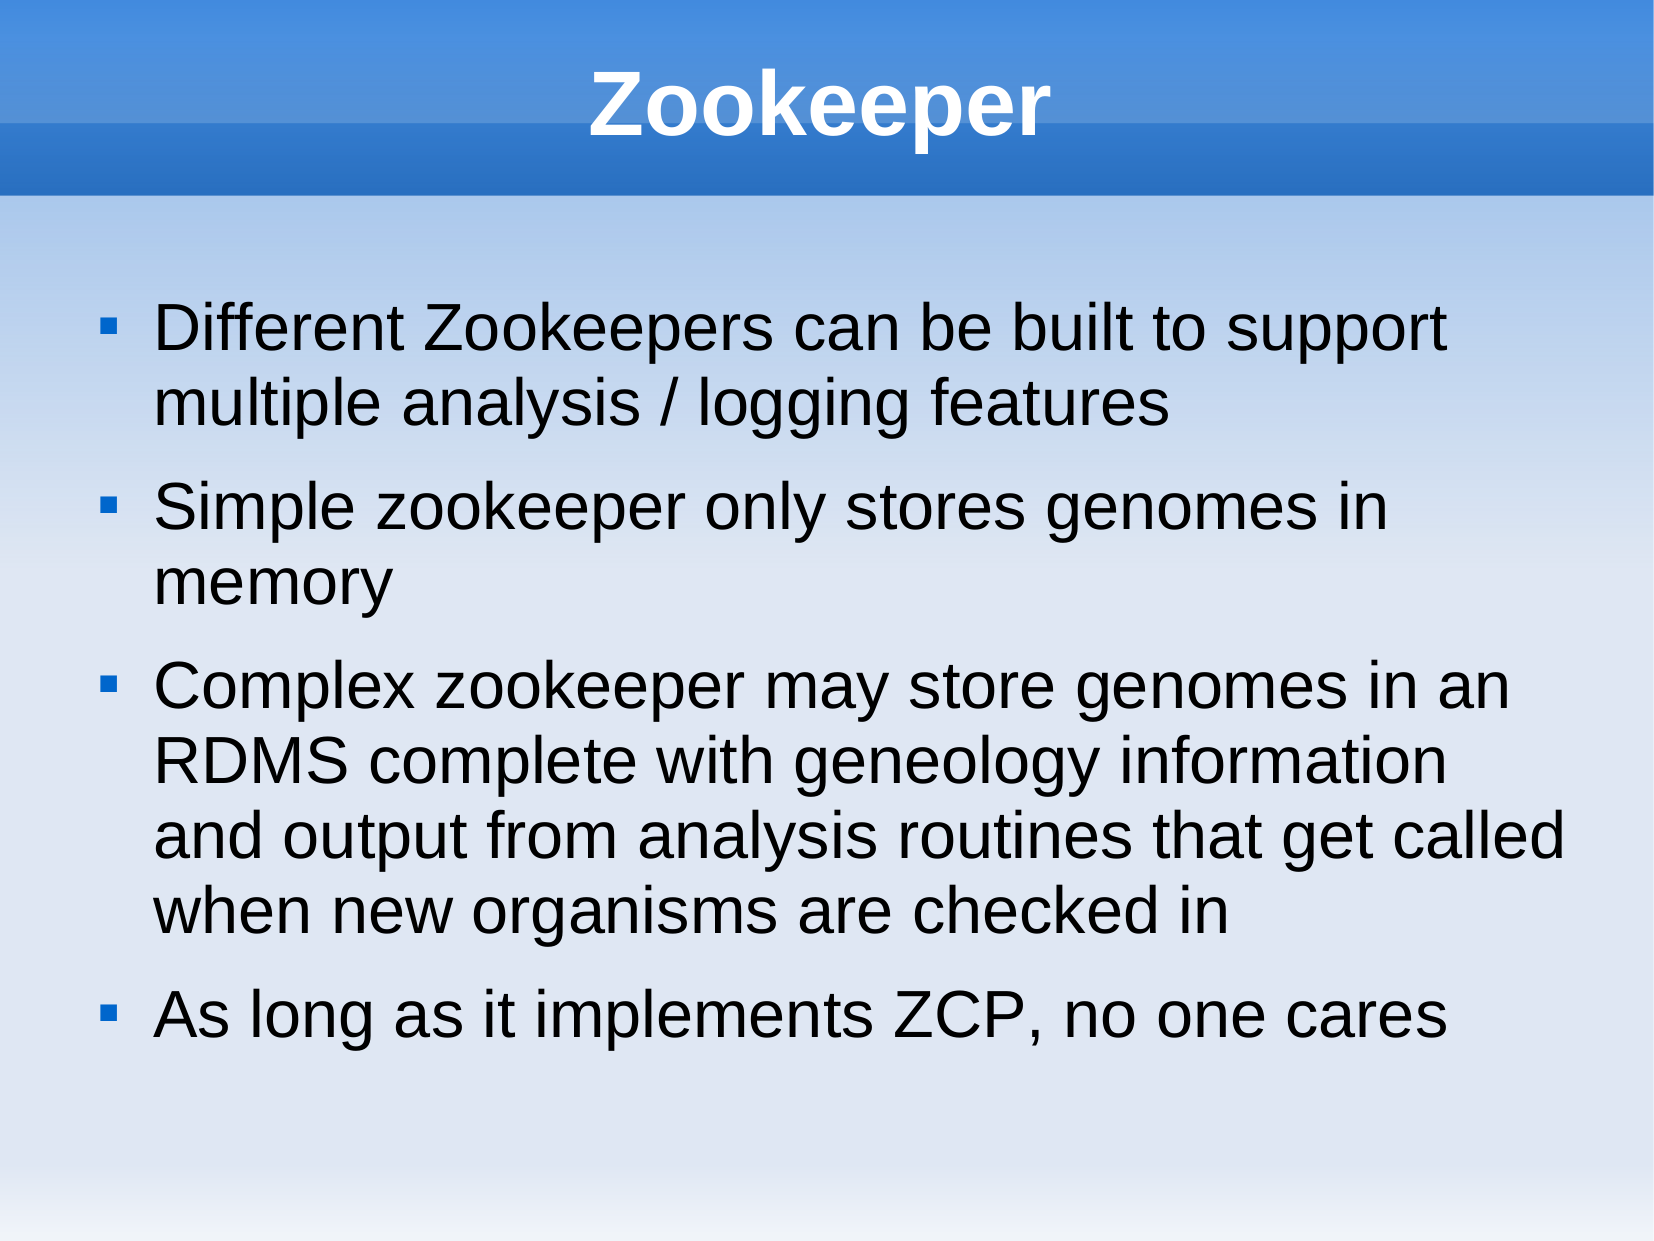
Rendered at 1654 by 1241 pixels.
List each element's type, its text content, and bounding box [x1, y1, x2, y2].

list Different Zookeepers can be built to support multiple analysis / logging features Simple zookeeper only stores genomes in memory Complex zookeeper may store genomes in an RDMS complete with geneology information and output from analysis routines that get called when new organisms are checked in As long as it implements ZCP, no one cares [82, 290, 1571, 1094]
title Zookeeper [76, 7, 1565, 200]
picture [0, 0, 1654, 1241]
